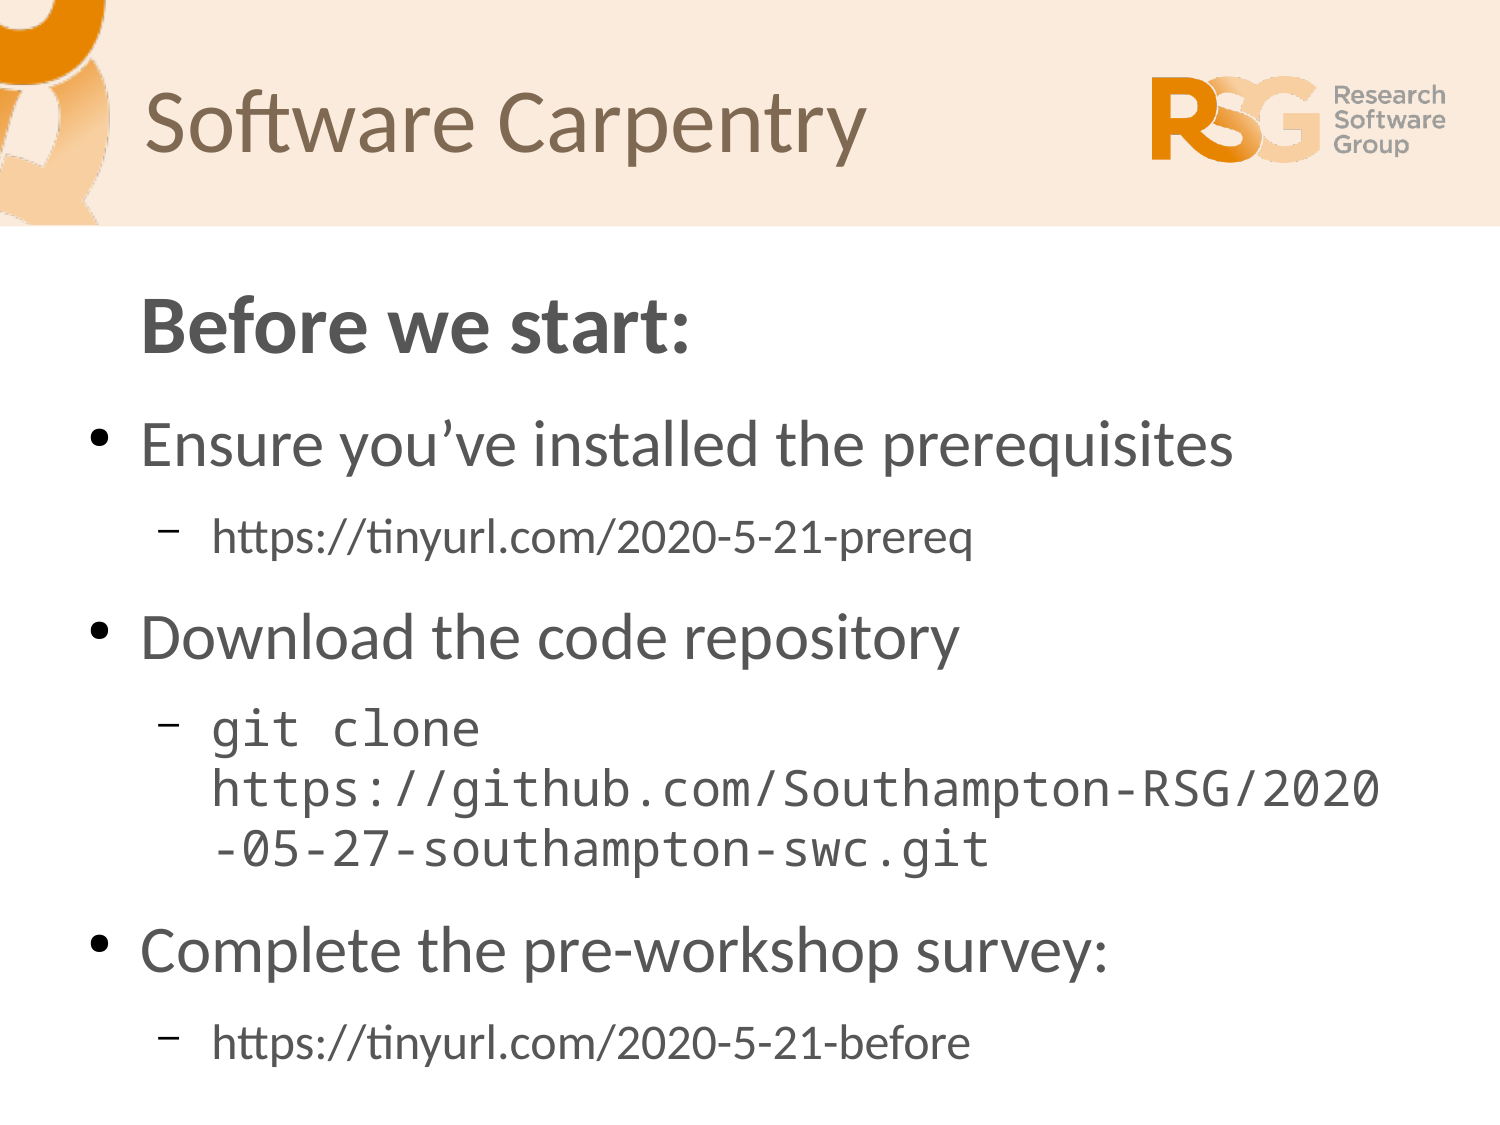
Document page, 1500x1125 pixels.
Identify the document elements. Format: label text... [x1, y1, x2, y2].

list Before we start: Ensure you’ve installed the prerequisites https://tinyurl.com/2020-5-21-prereq Download the code repository git clone https://github.com/Southampton-RSG/2020-05-27-southampton-swc.git Complete the pre-workshop survey: https://tinyurl.com/2020-5-21-before [54, 262, 1425, 1035]
picture [0, 0, 113, 225]
title Software Carpentry [129, 21, 1128, 210]
picture [1100, 27, 1497, 212]
